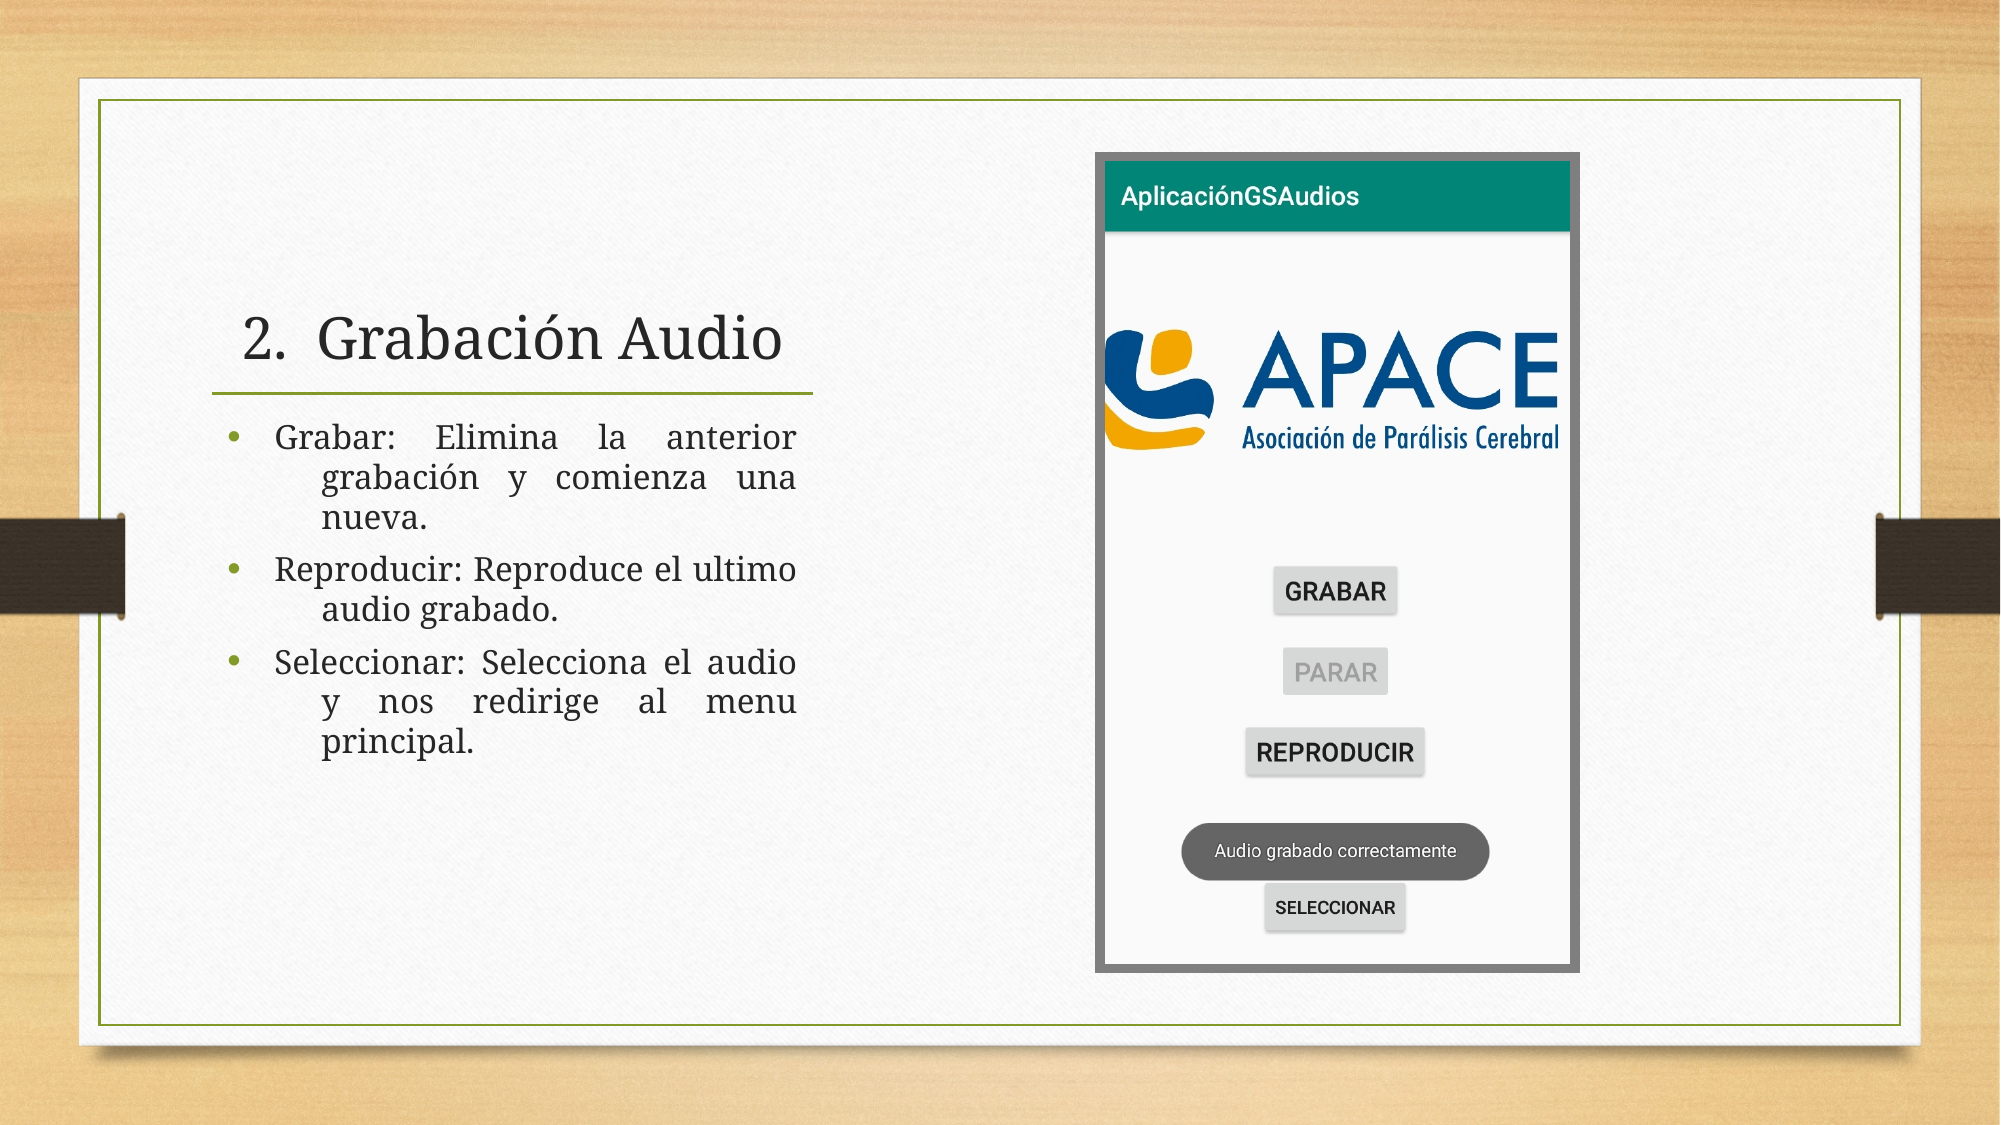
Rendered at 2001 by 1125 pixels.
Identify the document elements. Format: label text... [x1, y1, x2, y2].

title 2. Grabación Audio [212, 161, 813, 379]
picture [0, 0, 2000, 1125]
list Grabar: Elimina la anterior grabación y comienza una nueva. Reproducir: Reproduce el ultimo audio grabado. Seleccionar: Selecciona el audio y nos redirige al menu principal. [212, 409, 813, 964]
